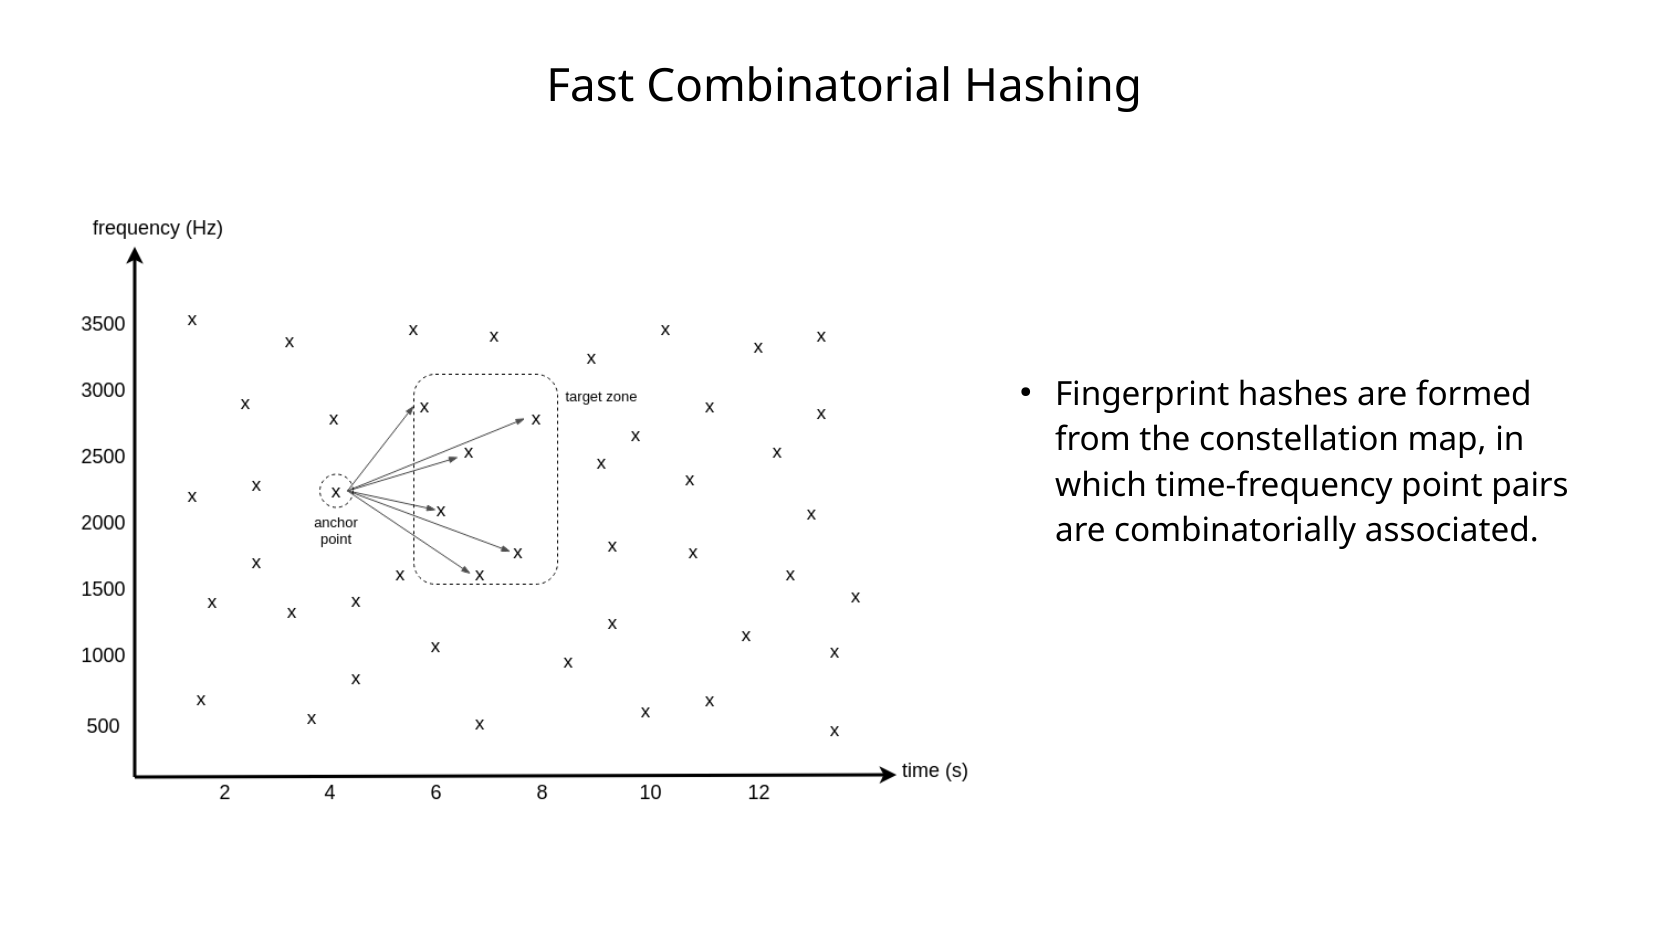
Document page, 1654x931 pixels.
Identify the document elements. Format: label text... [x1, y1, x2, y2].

text_box Fast Combinatorial Hashing [242, 45, 1411, 136]
text_box Fingerprint hashes are formed from the constellation map, in which time-frequency point pairs are combinatorially associated. [1005, 362, 1606, 695]
picture [64, 197, 1006, 830]
